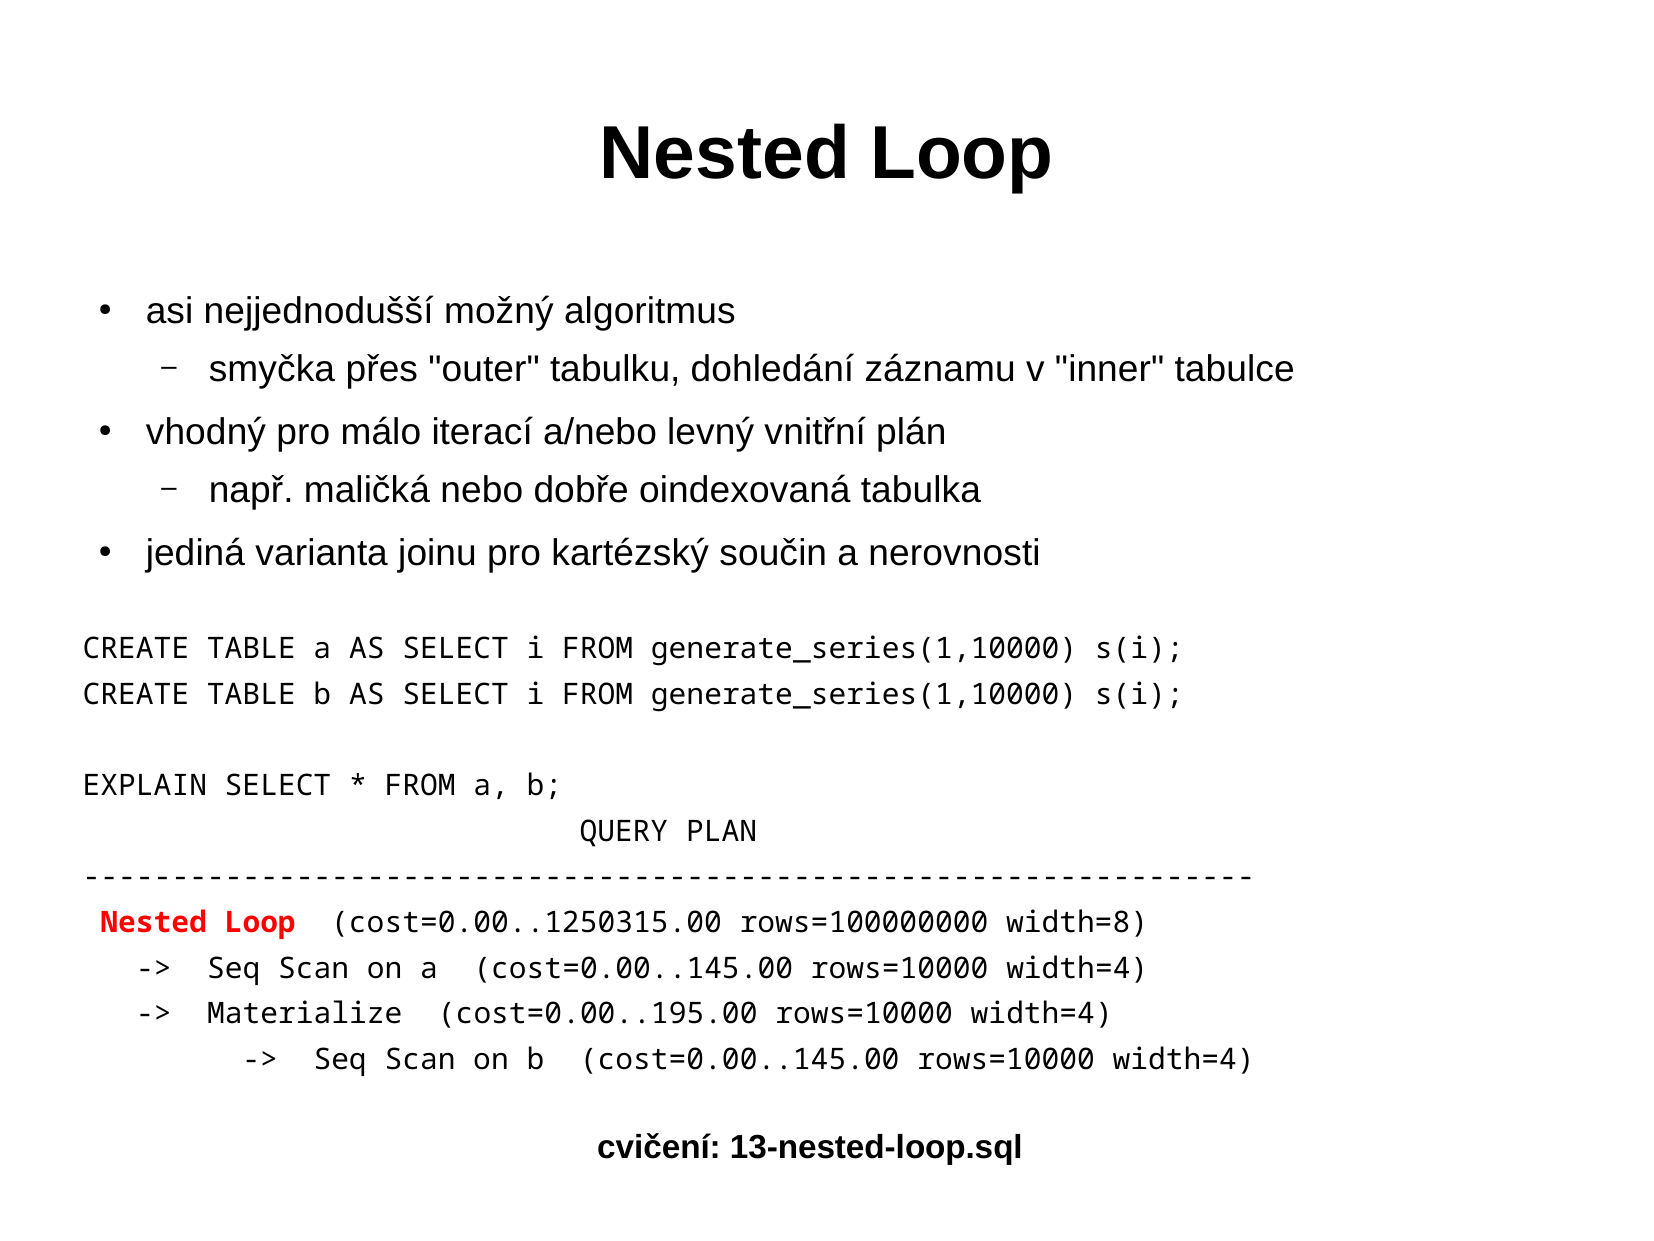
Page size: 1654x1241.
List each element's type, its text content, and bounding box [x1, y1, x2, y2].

title Nested Loop [82, 49, 1571, 257]
list asi nejjednodušší možný algoritmus smyčka přes "outer" tabulku, dohledání záznamu v "inner" tabulce vhodný pro málo iterací a/nebo levný vnitřní plán např. maličká nebo dobře oindexovaná tabulka jediná varianta joinu pro kartézský součin a nerovnosti CREATE TABLE a AS SELECT i FROM generate_series(1,10000) s(i); CREATE TABLE b AS SELECT i FROM generate_series(1,10000) s(i); EXPLAIN SELECT * FROM a, b; QUERY PLAN ------------------------------------------------------------------ Nested Loop (cost=0.00..1250315.00 rows=100000000 width=8) -> Seq Scan on a (cost=0.00..145.00 rows=10000 width=4) -> Materialize (cost=0.00..195.00 rows=10000 width=4) -> Seq Scan on b (cost=0.00..145.00 rows=10000 width=4) cvičení: 13-nested-loop.sql [82, 290, 1538, 1171]
